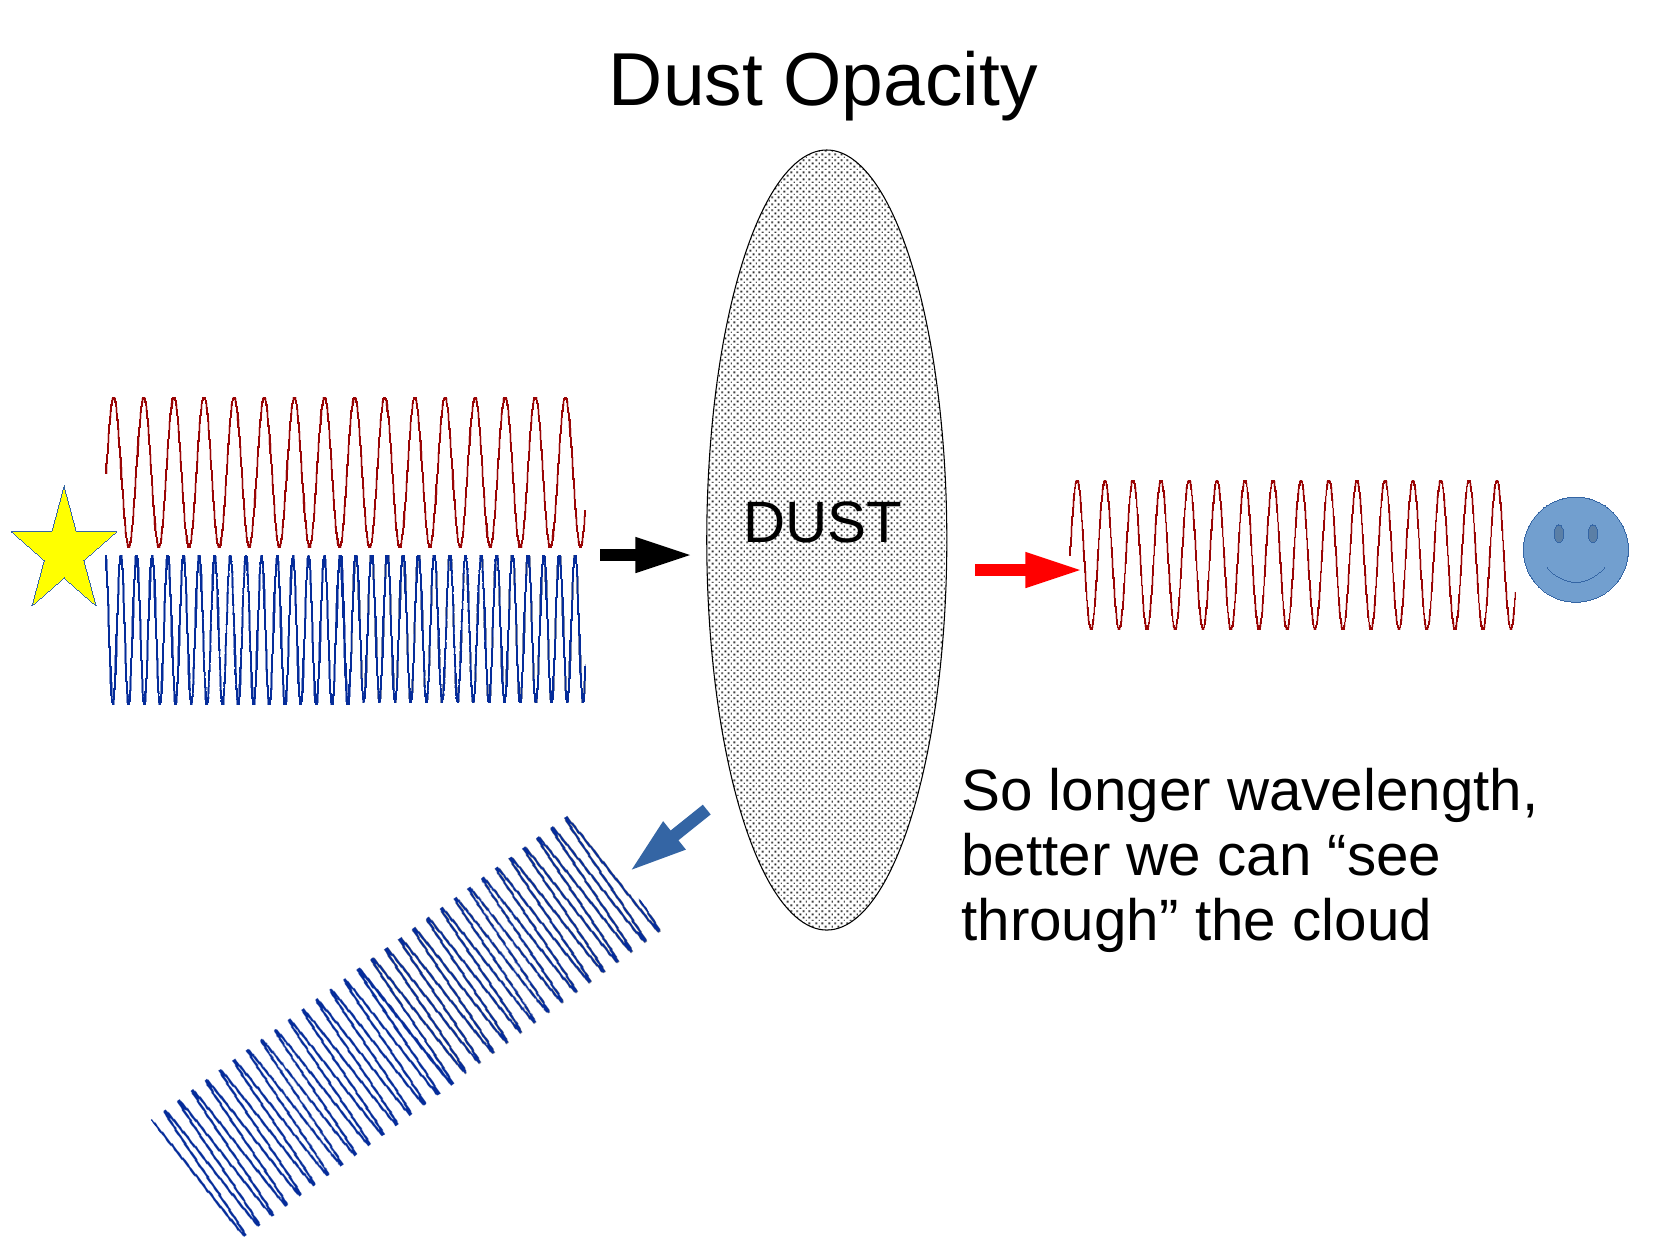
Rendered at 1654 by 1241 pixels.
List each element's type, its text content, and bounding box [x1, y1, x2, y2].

text_box Dust Opacity [594, 30, 1060, 121]
picture [105, 397, 586, 548]
text_box [706, 150, 947, 931]
picture [105, 555, 586, 706]
text_box [1523, 497, 1629, 603]
text_box DUST [729, 481, 925, 556]
text_box [11, 485, 117, 606]
picture [150, 809, 663, 1241]
text_box So longer wavelength, better we can “see through” the cloud [946, 750, 1621, 1057]
picture [1069, 480, 1516, 631]
